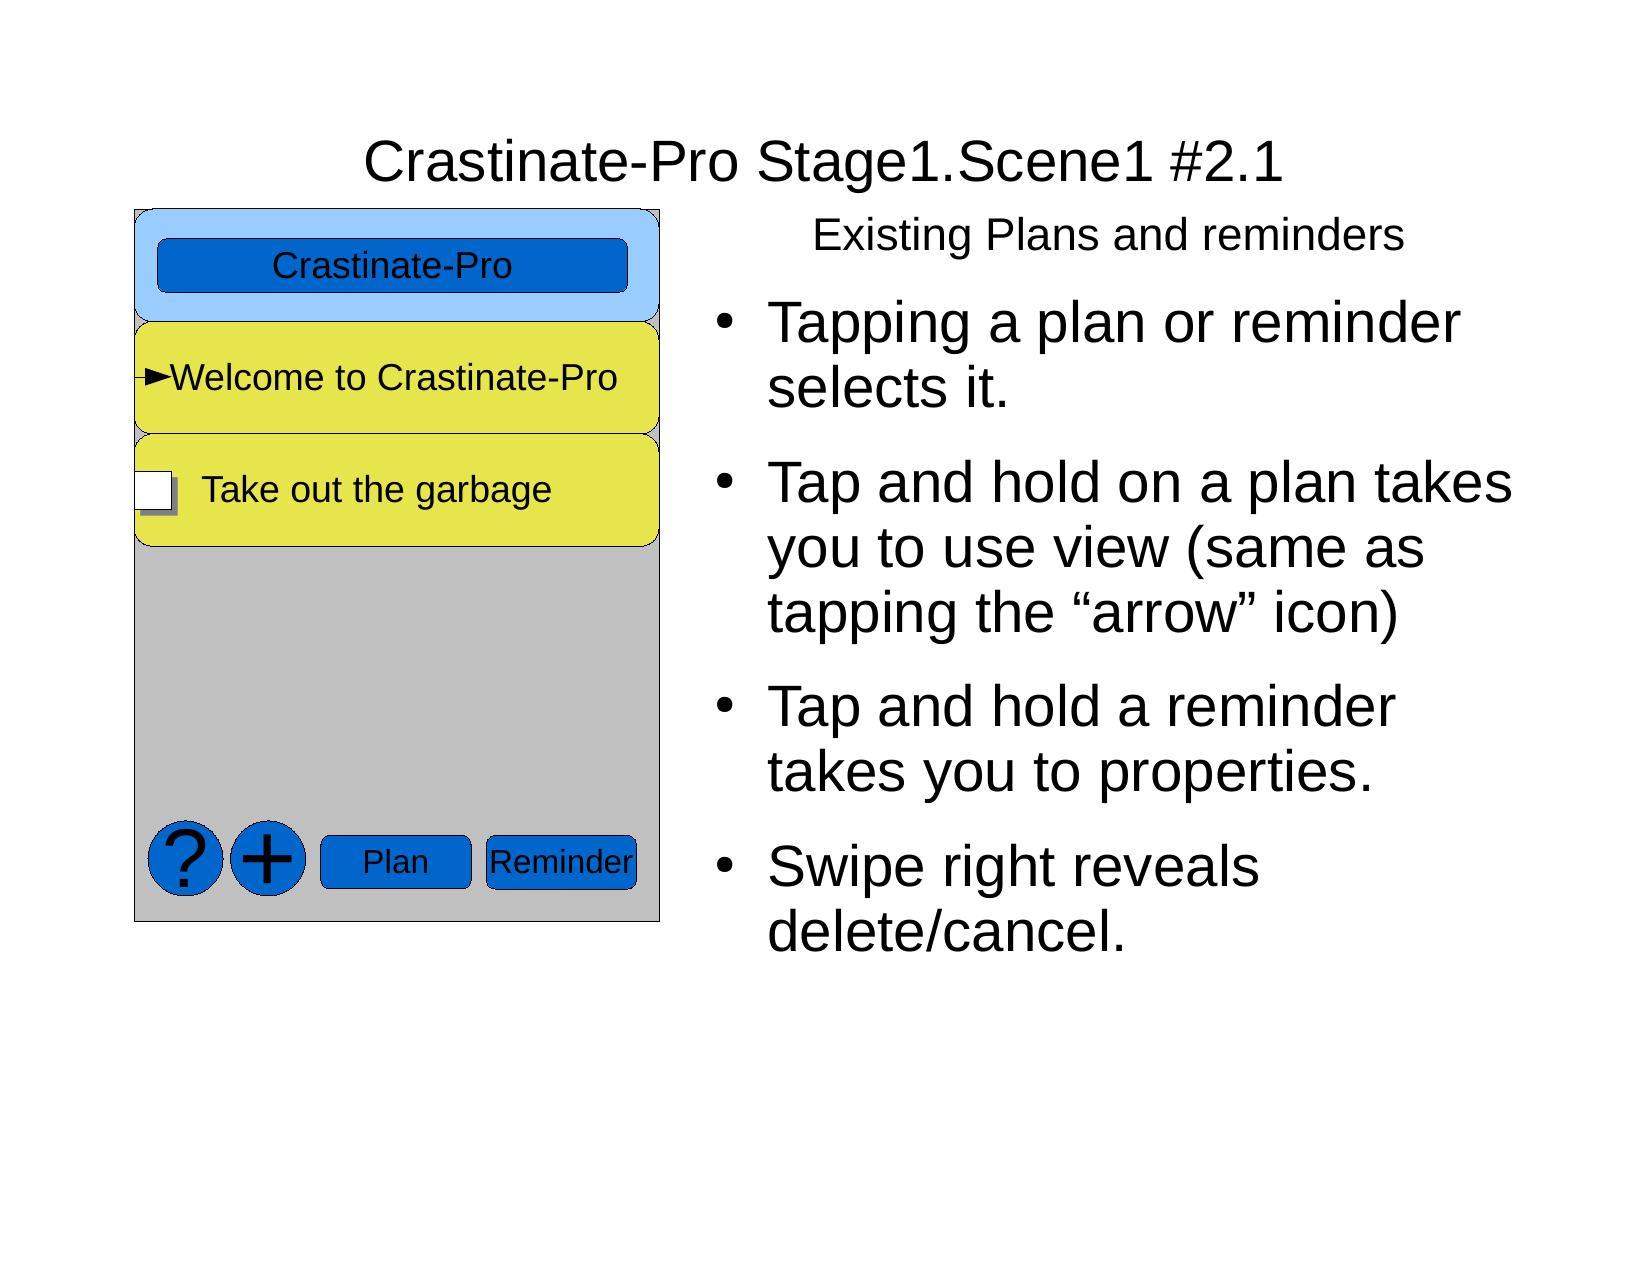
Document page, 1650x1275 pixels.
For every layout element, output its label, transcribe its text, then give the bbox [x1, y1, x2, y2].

text_box Welcome to Crastinate-Pro [134, 321, 660, 434]
text_box [134, 421, 147, 446]
text_box ? [147, 820, 224, 896]
text_box [134, 529, 660, 922]
text_box Reminder [486, 835, 637, 890]
list Existing Plans and reminders Tapping a plan or reminder selects it. Tap and hold on a plan takes you to use view (same as tapping the “arrow” icon) Tap and hold a reminder takes you to properties. Swipe right reveals delete/cancel. [696, 209, 1522, 962]
text_box Take out the garbage [134, 433, 660, 547]
text_box Plan [320, 835, 472, 889]
text_box [134, 208, 660, 339]
text_box [134, 471, 172, 510]
text_box + [230, 820, 306, 896]
text_box [647, 417, 660, 451]
text_box Crastinate-Pro [157, 238, 628, 293]
title Crastinate-Pro Stage1.Scene1 #2.1 [135, 112, 1515, 210]
